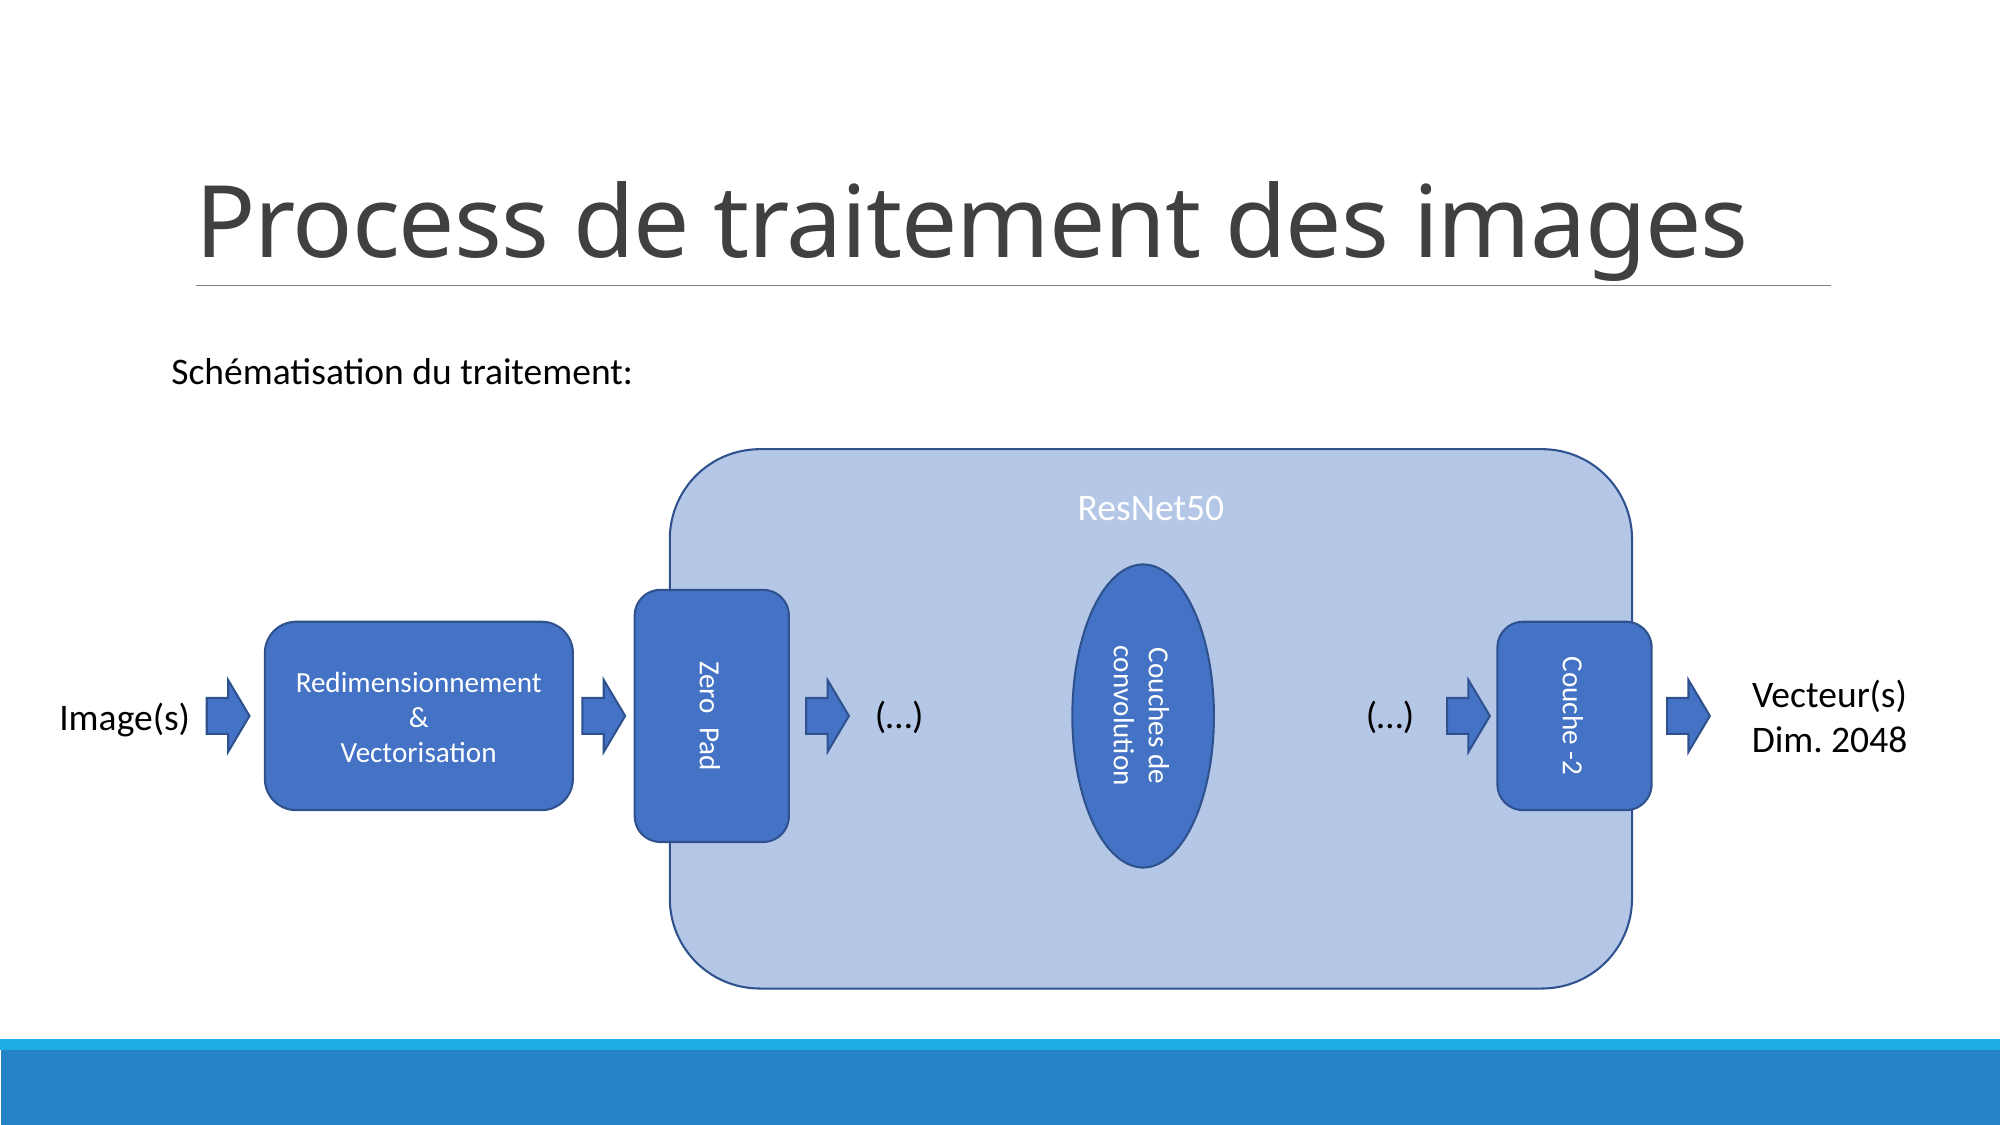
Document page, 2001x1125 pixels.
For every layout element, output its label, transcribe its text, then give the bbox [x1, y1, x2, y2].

text_box ResNet50 [669, 449, 1633, 989]
text_box Redimensionnement & Vectorisation [264, 621, 573, 811]
title Process de traitement des images [180, 47, 1831, 286]
text_box [1448, 680, 1490, 752]
text_box [806, 680, 849, 752]
text_box [582, 680, 626, 752]
text_box [1667, 680, 1710, 752]
text_box Image(s) [35, 685, 215, 747]
text_box (…) [1350, 683, 1448, 745]
text_box Couche -2 [1497, 621, 1652, 811]
text_box Vecteur(s) Dim. 2048 [1725, 662, 1934, 769]
text_box (…) [859, 683, 956, 745]
text_box [206, 680, 250, 752]
text_box Zero Pad [634, 589, 789, 843]
text_box Couches de convolution [1072, 564, 1214, 868]
text_box Schématisation du traitement: [156, 339, 1433, 401]
